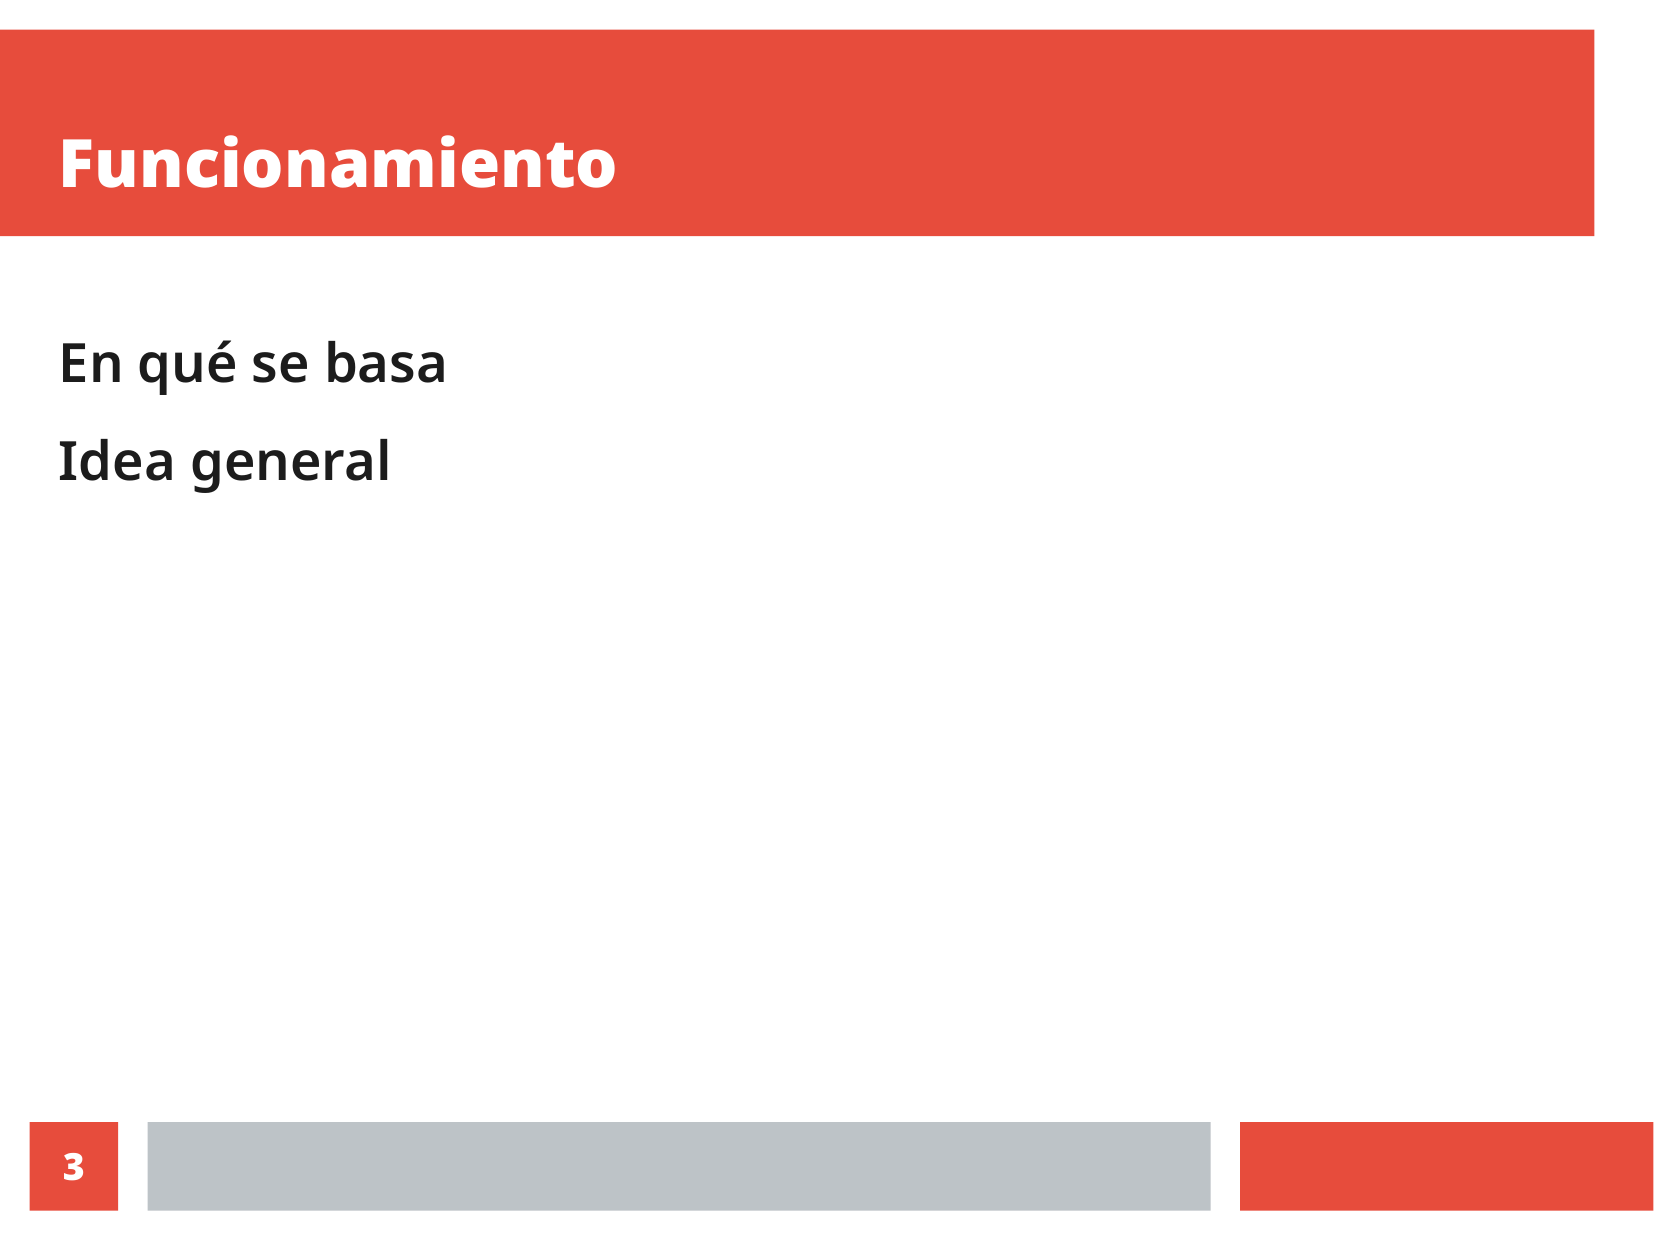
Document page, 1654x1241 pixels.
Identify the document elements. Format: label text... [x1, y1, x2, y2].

title Funcionamiento [59, 59, 1595, 207]
list En qué se basa Idea general [59, 324, 1565, 1093]
